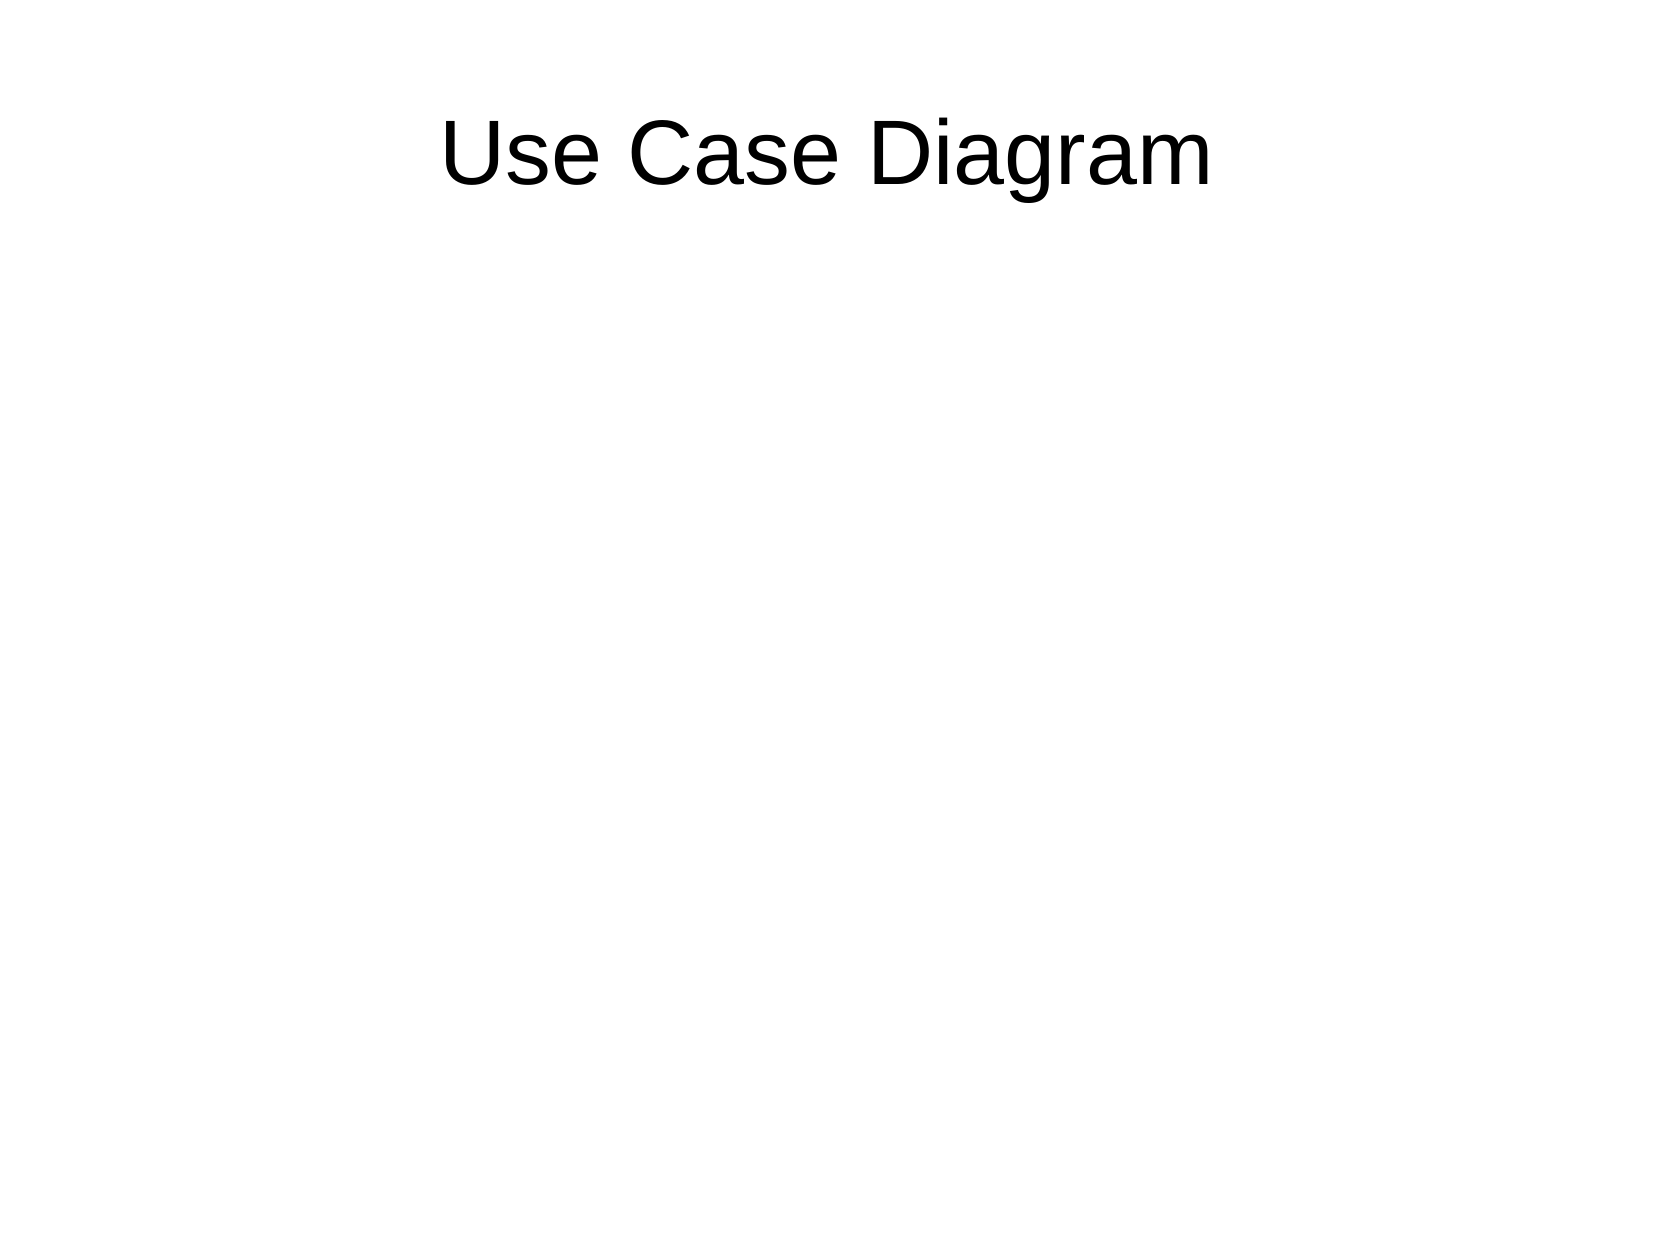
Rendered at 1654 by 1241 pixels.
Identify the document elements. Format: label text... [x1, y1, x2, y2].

title Use Case Diagram [82, 56, 1571, 250]
